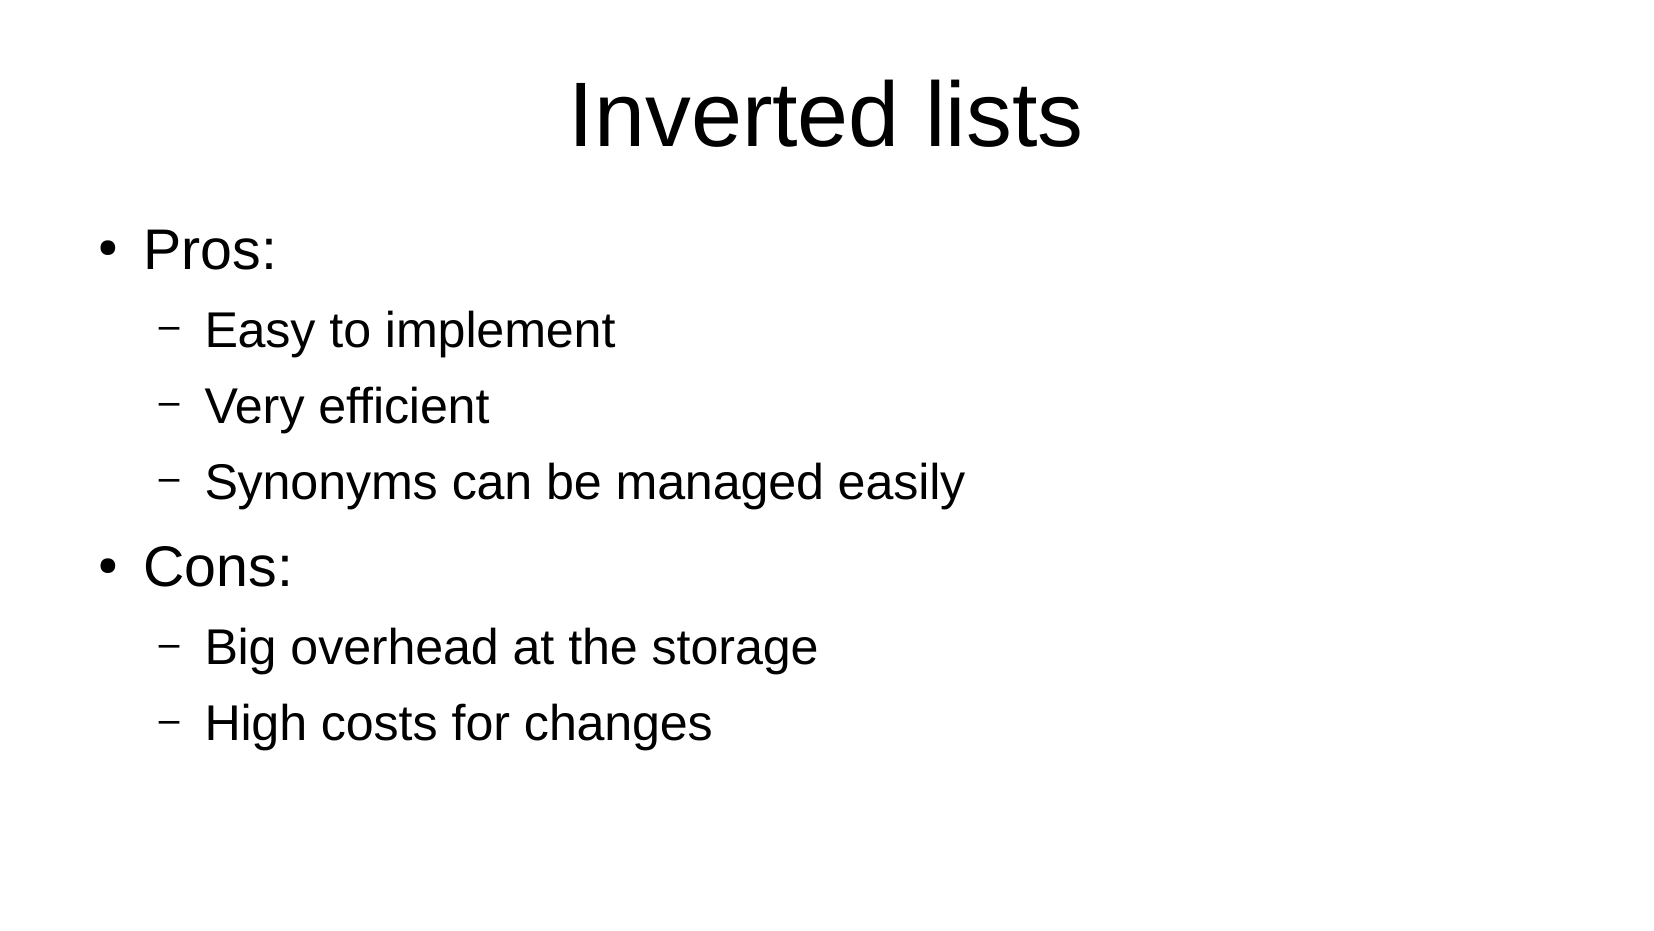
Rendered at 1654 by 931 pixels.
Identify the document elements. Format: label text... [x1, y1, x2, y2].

title Inverted lists [82, 37, 1571, 193]
list Pros: Easy to implement Very efficient Synonyms can be managed easily Cons: Big overhead at the storage High costs for changes [82, 217, 1571, 758]
